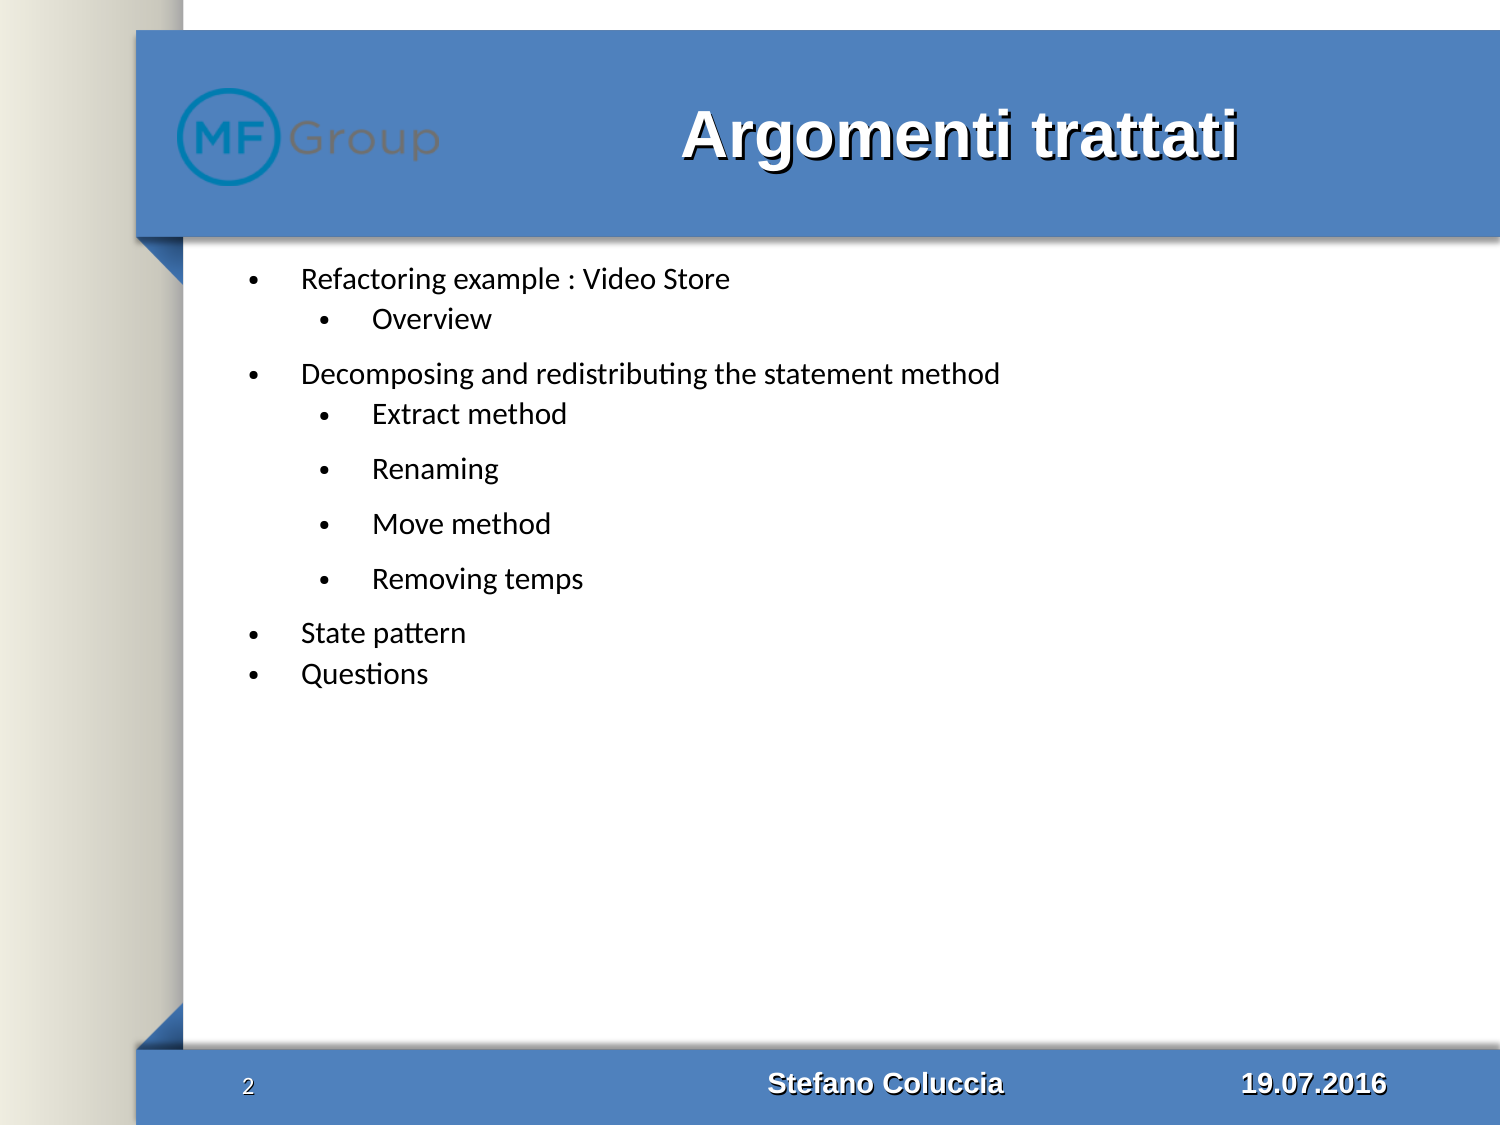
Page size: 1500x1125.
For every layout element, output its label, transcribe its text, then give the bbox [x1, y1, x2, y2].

title Argomenti trattati [472, 57, 1447, 211]
list Refactoring example : Video Store Overview Decomposing and redistributing the statement method Extract method Renaming Move method Removing temps State pattern Questions [230, 265, 1447, 1009]
picture [0, 0, 1500, 1125]
title Stefano Coluccia [738, 1062, 1034, 1105]
title 19.07.2016 [1151, 1062, 1477, 1105]
